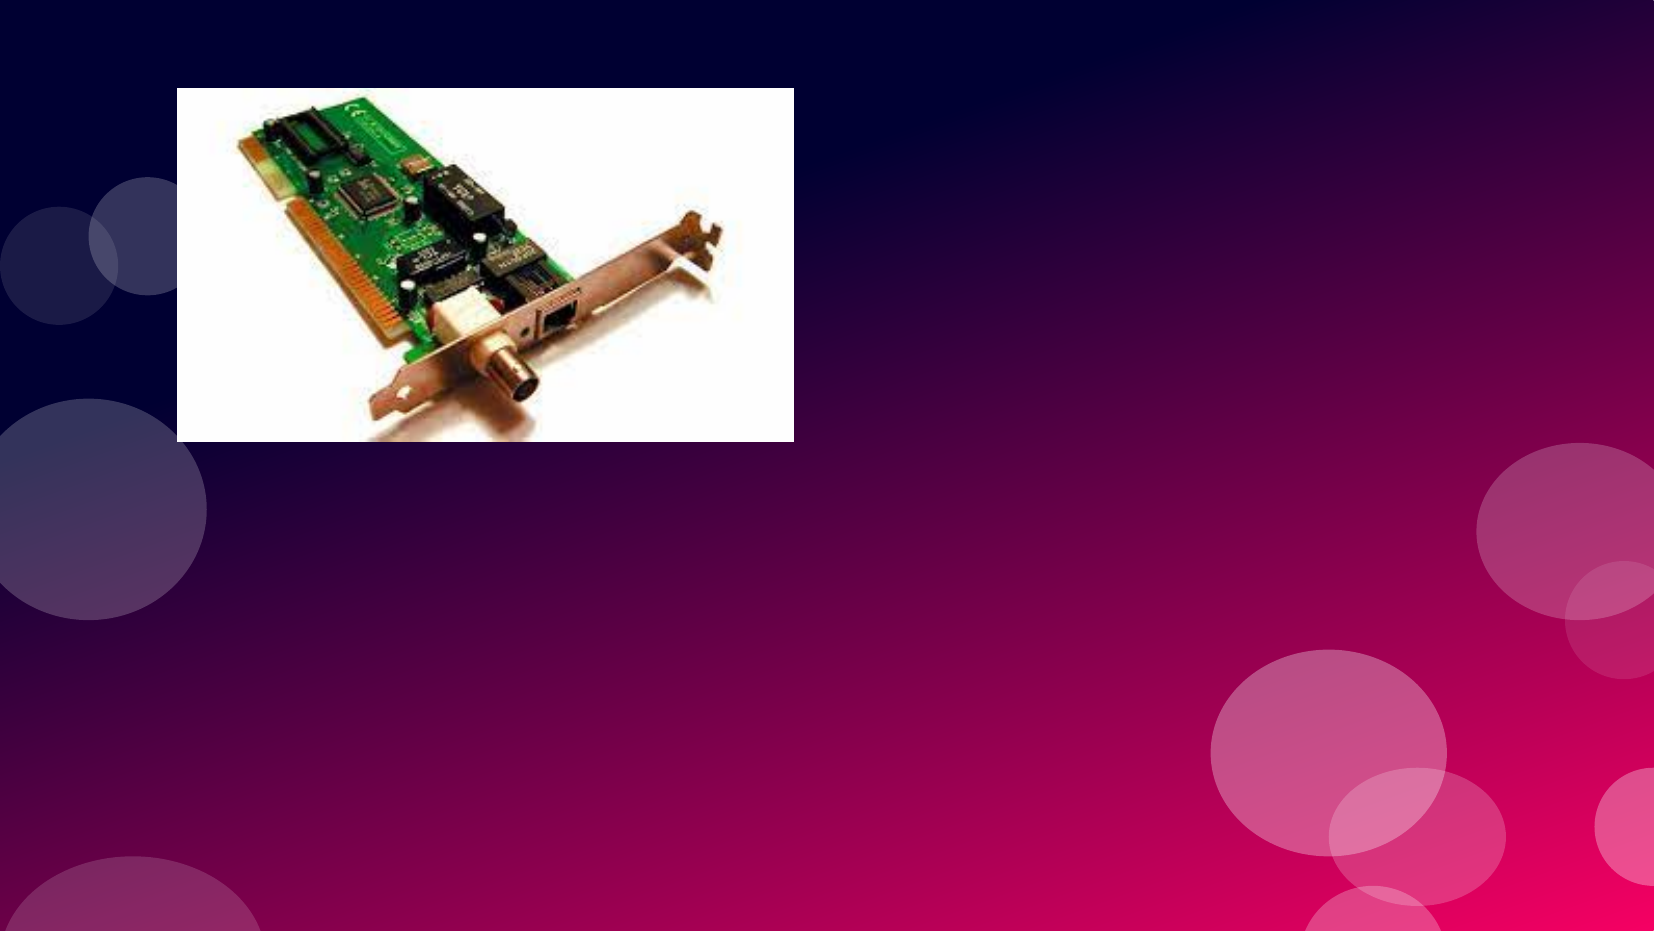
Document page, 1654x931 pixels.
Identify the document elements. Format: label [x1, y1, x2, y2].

picture [177, 88, 794, 442]
